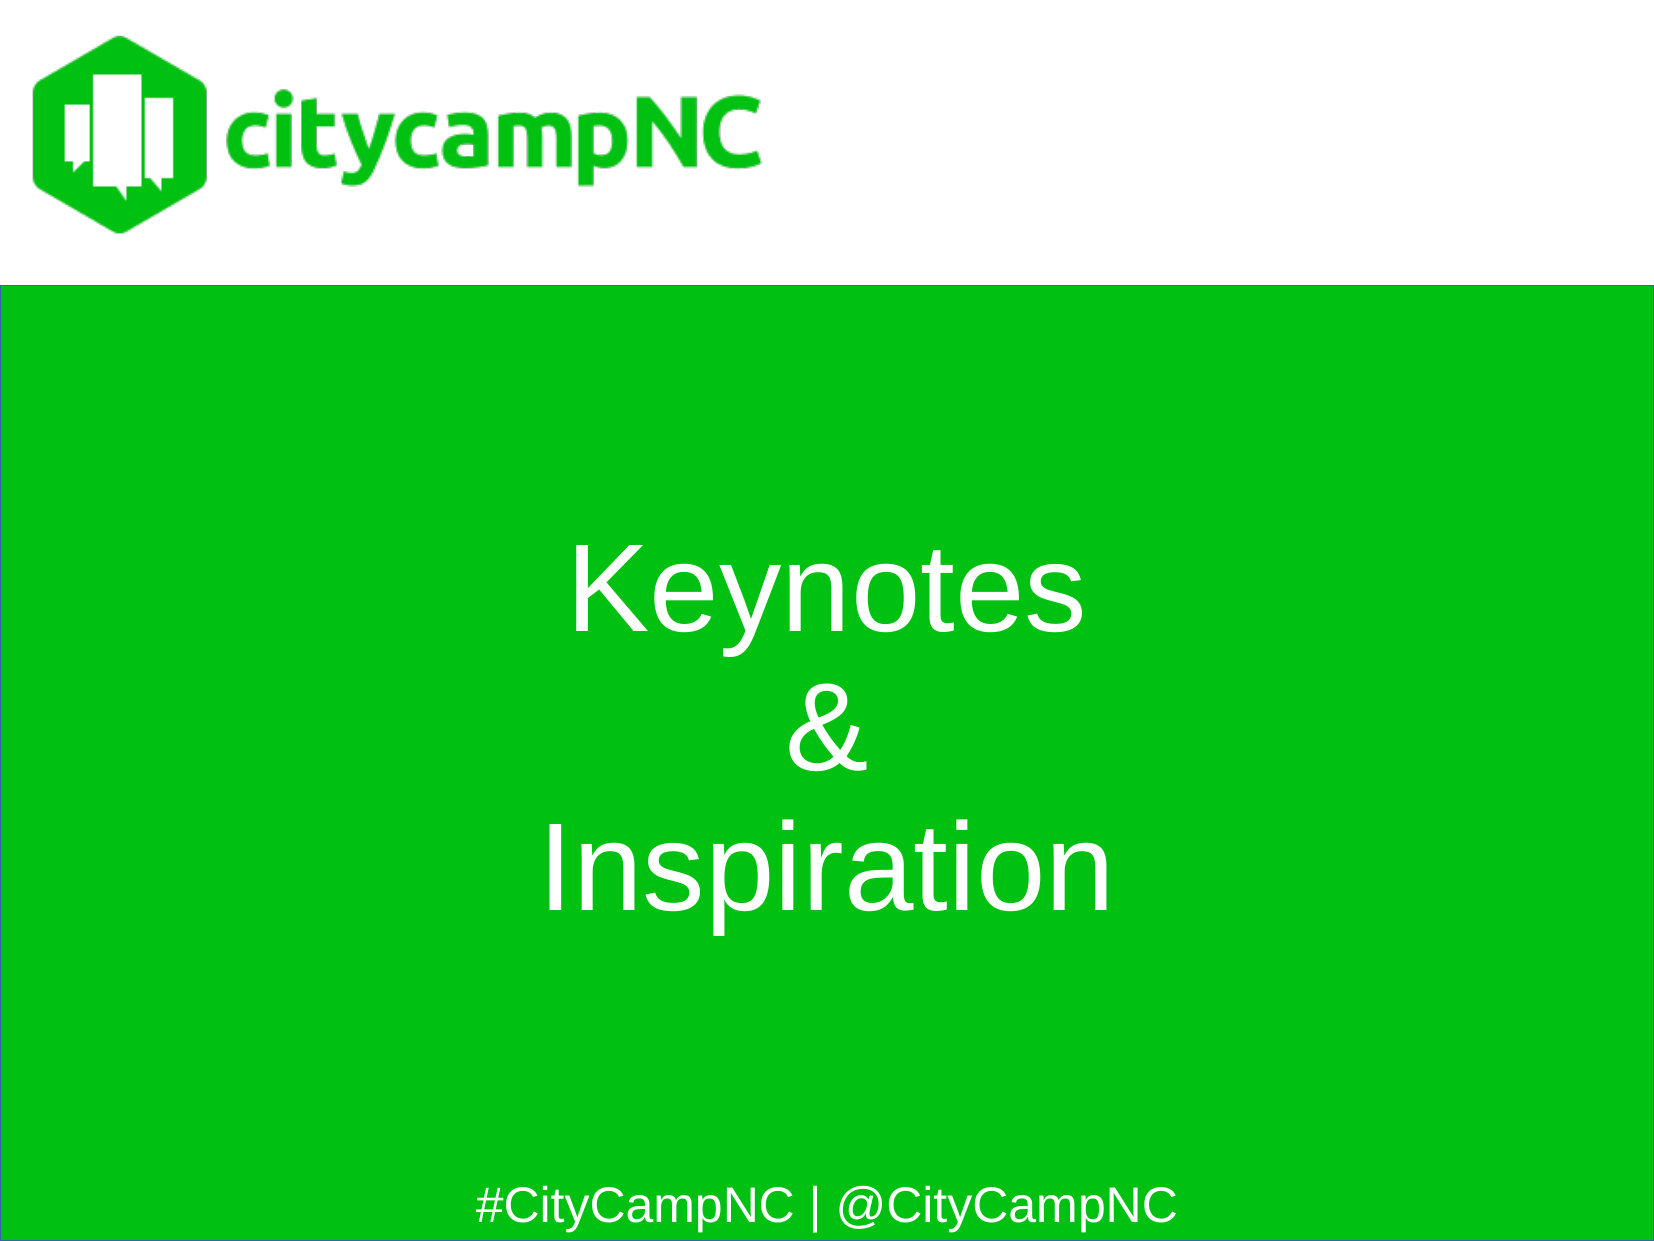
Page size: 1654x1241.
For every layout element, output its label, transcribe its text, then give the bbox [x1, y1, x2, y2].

subtitle Keynotes & Inspiration [79, 330, 1576, 1126]
picture [0, 3, 794, 267]
